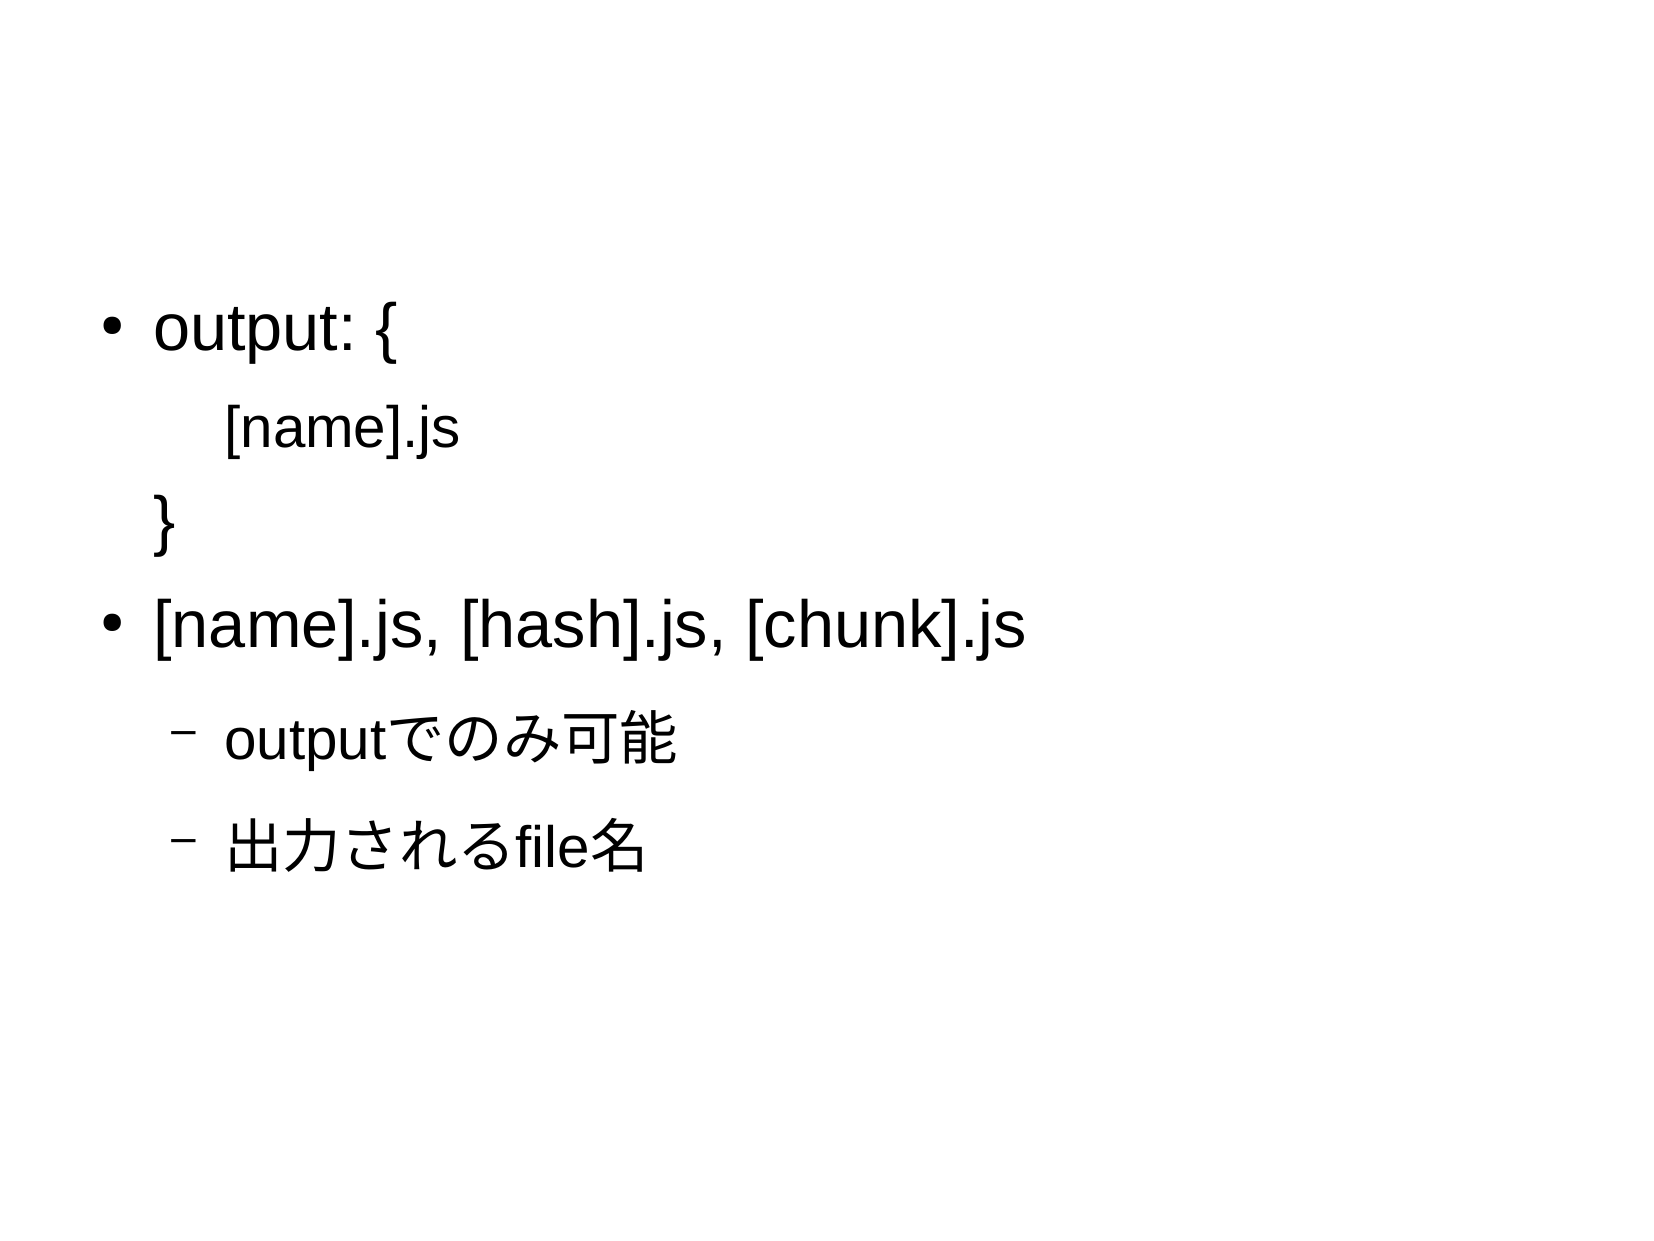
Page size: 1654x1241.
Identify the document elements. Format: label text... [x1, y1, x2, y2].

list output: { [name].js } [name].js, [hash].js, [chunk].js outputでのみ可能 出力されるfile名 [82, 290, 1571, 1010]
